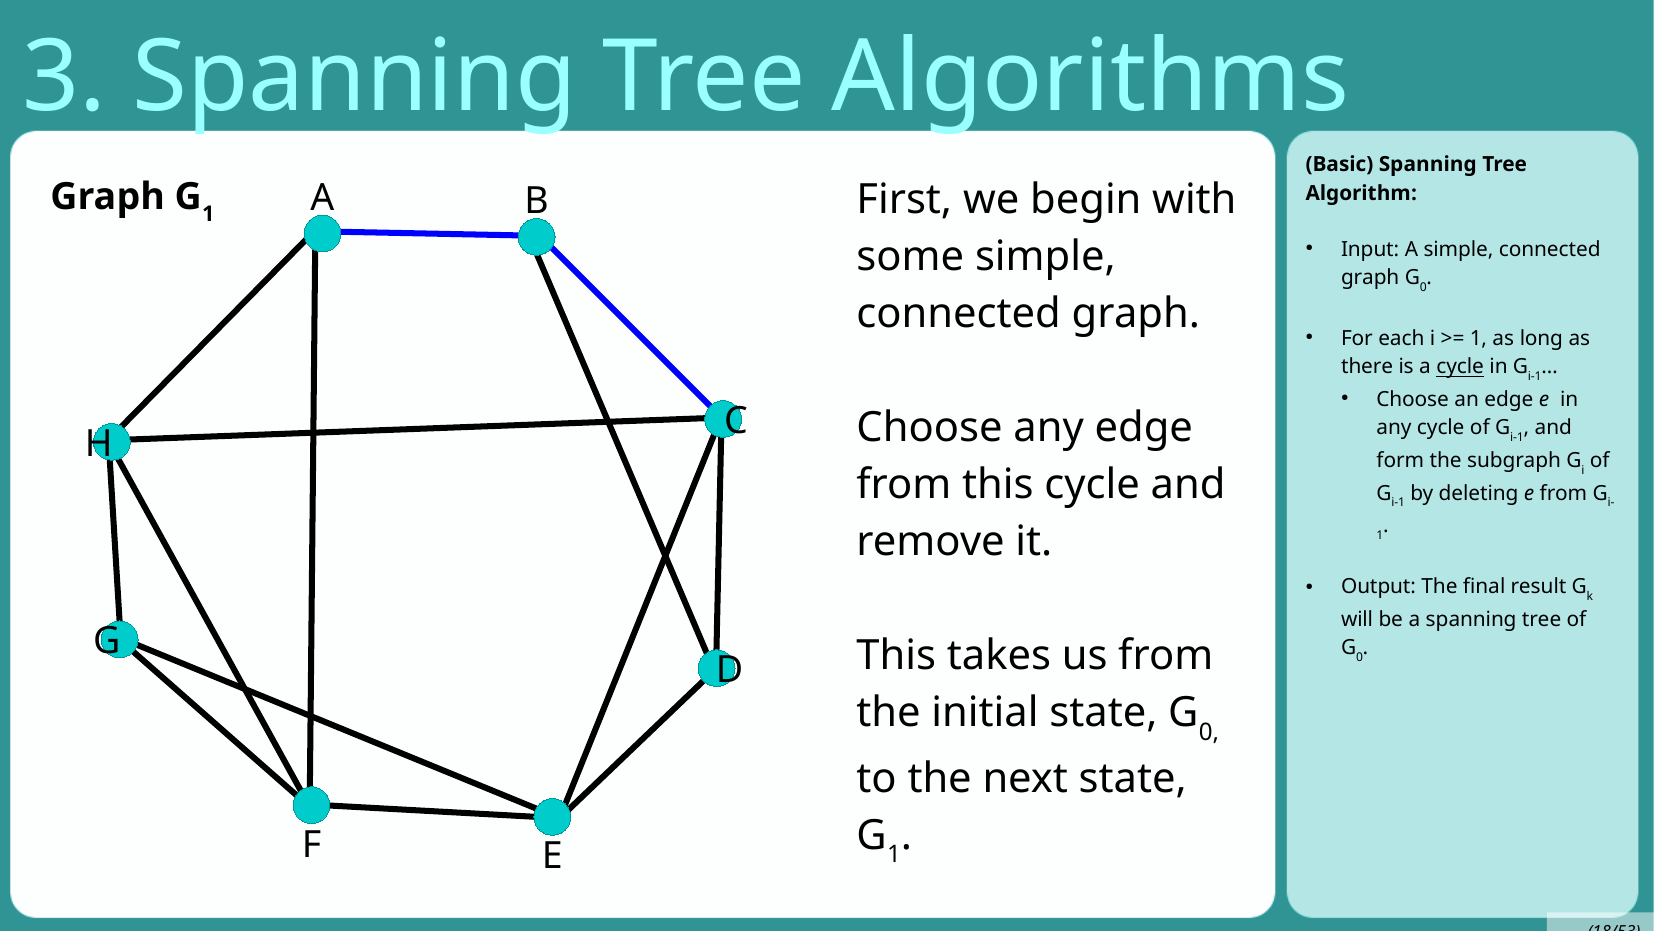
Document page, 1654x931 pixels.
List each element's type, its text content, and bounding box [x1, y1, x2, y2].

text_box C [730, 409, 742, 430]
text_box (<number>/53) [1546, 912, 1654, 931]
text_box First, we begin with some simple, connected graph. Choose any edge from this cycle and remove it. This takes us from the initial state, G0, to the next state, G1. [856, 169, 1247, 707]
text_box A [304, 215, 341, 252]
picture [0, 0, 1654, 931]
text_box (Basic) Spanning Tree Algorithm: Input: A simple, connected graph G0. For each i >= 1, as long as there is a cycle in Gi-1… Choose an edge e in any cycle of Gi-1, and form the subgraph Gi of Gi-1 by deleting e from Gi-1. Output: The final result Gk will be a spanning tree of G0. [1290, 141, 1631, 661]
text_box C [704, 400, 737, 438]
text_box Graph G1 [35, 161, 242, 229]
text_box D [722, 658, 736, 679]
text_box G [101, 620, 139, 658]
text_box D [698, 649, 731, 687]
text_box E [533, 798, 571, 836]
text_box H [93, 423, 131, 461]
text_box B [518, 218, 556, 256]
title 3. Spanning Tree Algorithms [22, 13, 1511, 130]
text_box F [293, 786, 330, 824]
